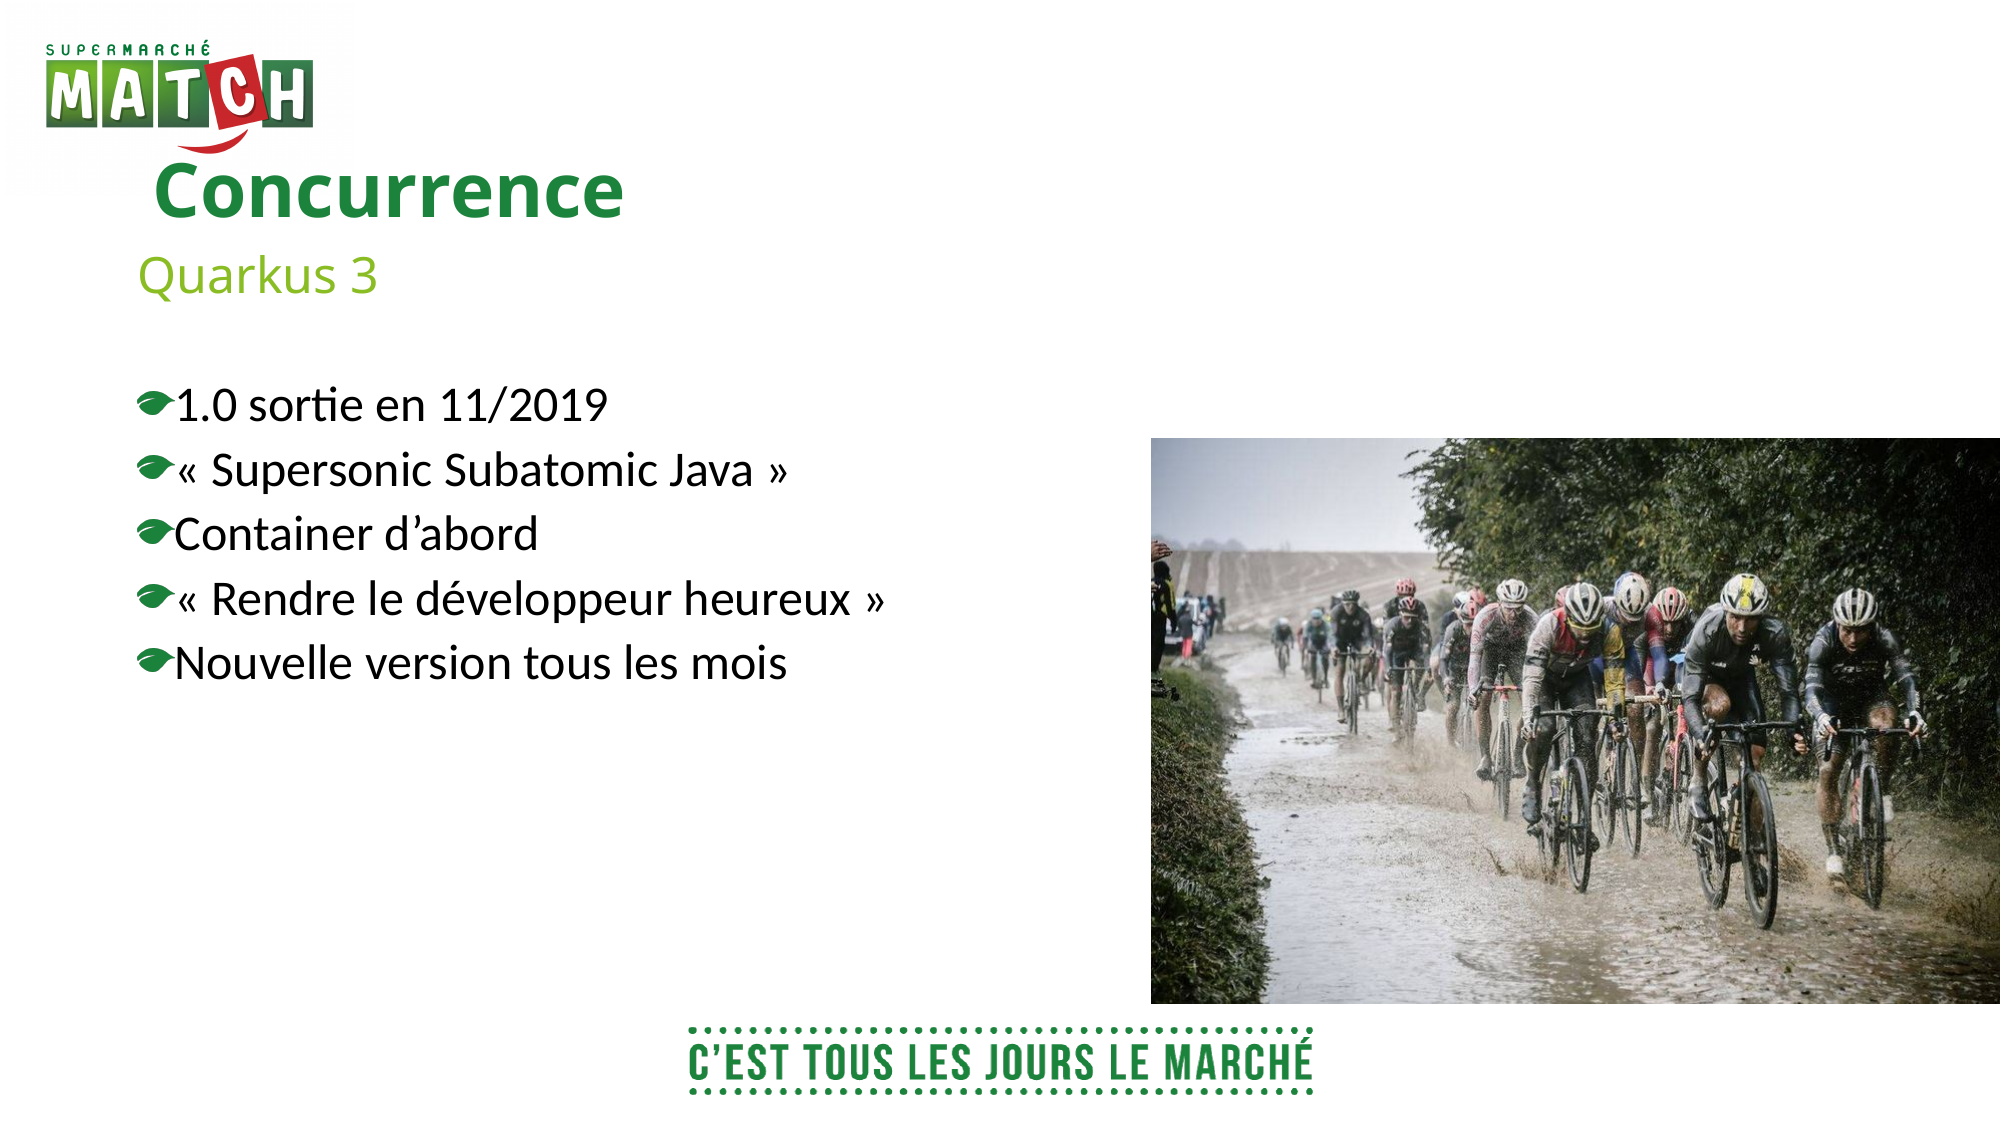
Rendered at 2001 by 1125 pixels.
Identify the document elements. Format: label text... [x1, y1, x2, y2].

list Quarkus 3 1.0 sortie en 11/2019 « Supersonic Subatomic Java » Container d’abord « Rendre le développeur heureux » Nouvelle version tous les mois [137, 249, 1241, 945]
title Concurrence [137, 137, 1863, 250]
picture [1151, 438, 2000, 1004]
picture [685, 1024, 1315, 1098]
picture [4, 2, 355, 196]
